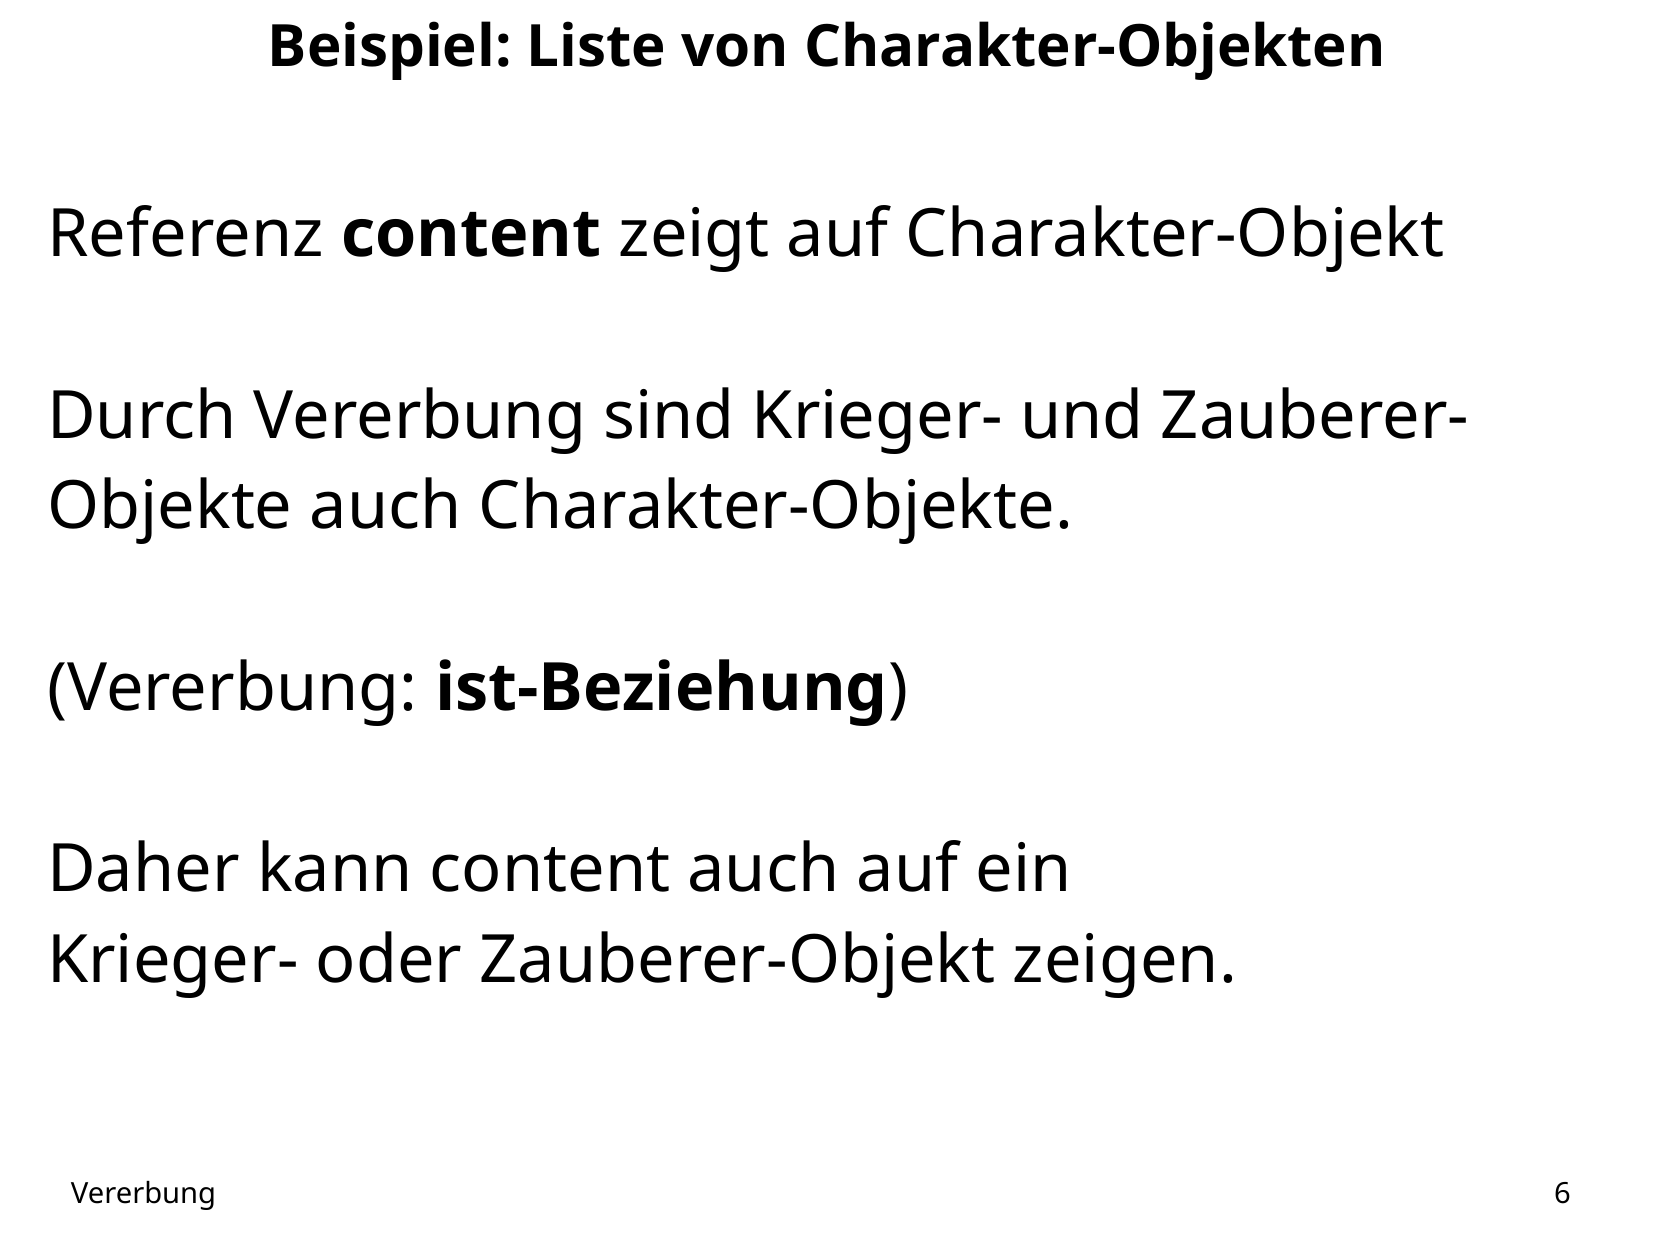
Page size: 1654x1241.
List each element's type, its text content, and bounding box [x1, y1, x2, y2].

title Beispiel: Liste von Charakter-Objekten [0, 5, 1654, 83]
list Referenz content zeigt auf Charakter-Objekt Durch Vererbung sind Krieger- und Zauberer-Objekte auch Charakter-Objekte. (Vererbung: ist-Beziehung) Daher kann content auch auf ein Krieger- oder Zauberer-Objekt zeigen. [47, 94, 1619, 1123]
